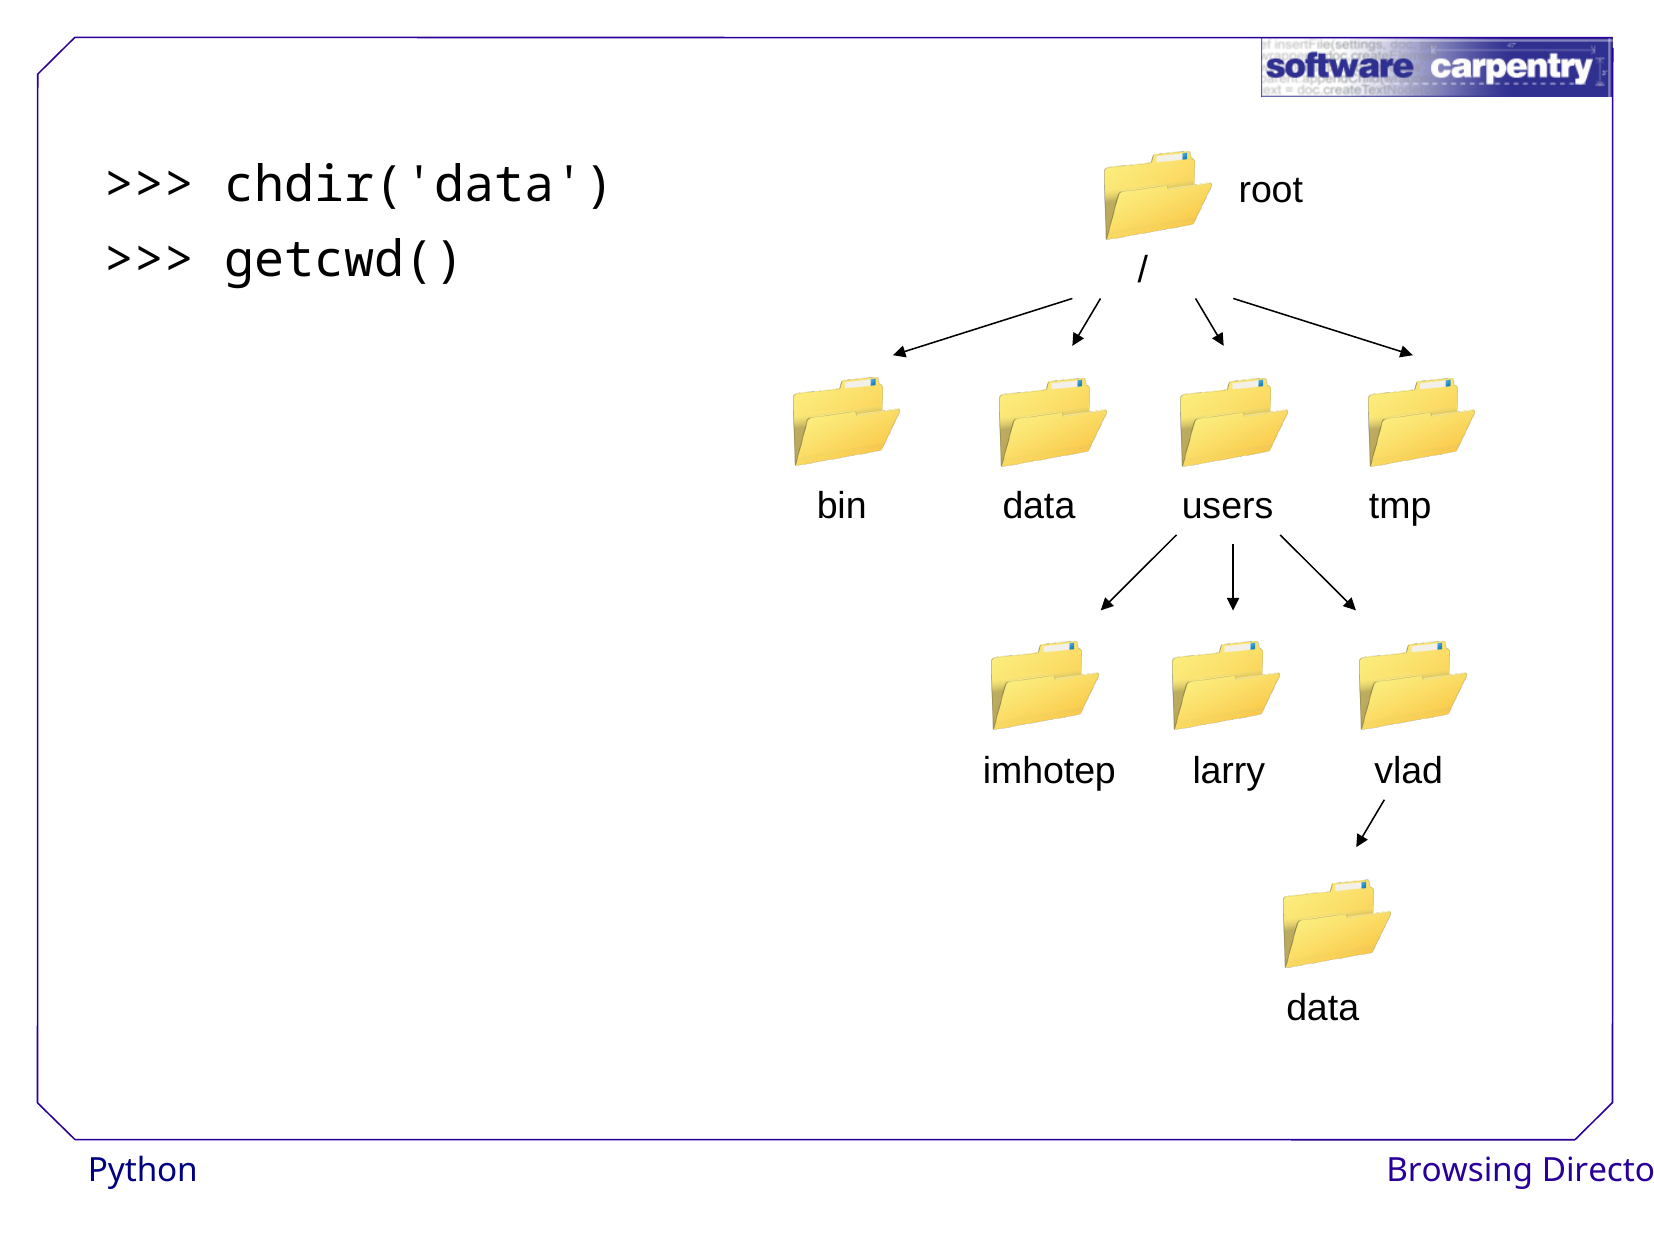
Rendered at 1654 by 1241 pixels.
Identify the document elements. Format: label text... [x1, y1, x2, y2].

picture [789, 363, 904, 479]
text_box bin [801, 479, 882, 536]
text_box larry [1177, 743, 1281, 800]
picture [1279, 866, 1395, 981]
picture [1261, 39, 1613, 97]
picture [987, 627, 1103, 743]
text_box root [1223, 161, 1318, 219]
picture [1168, 627, 1284, 743]
text_box data [987, 477, 1091, 536]
text_box >>> chdir('data') >>> getcwd() [89, 128, 1512, 1037]
text_box / [1122, 253, 1163, 300]
picture [1100, 137, 1216, 253]
picture [995, 364, 1111, 480]
picture [1364, 364, 1479, 480]
picture [1176, 364, 1292, 480]
text_box data [1271, 979, 1374, 1037]
picture [1355, 627, 1471, 743]
text_box users [1166, 477, 1289, 536]
text_box imhotep [968, 742, 1131, 800]
text_box tmp [1354, 477, 1447, 536]
text_box vlad [1359, 743, 1458, 800]
